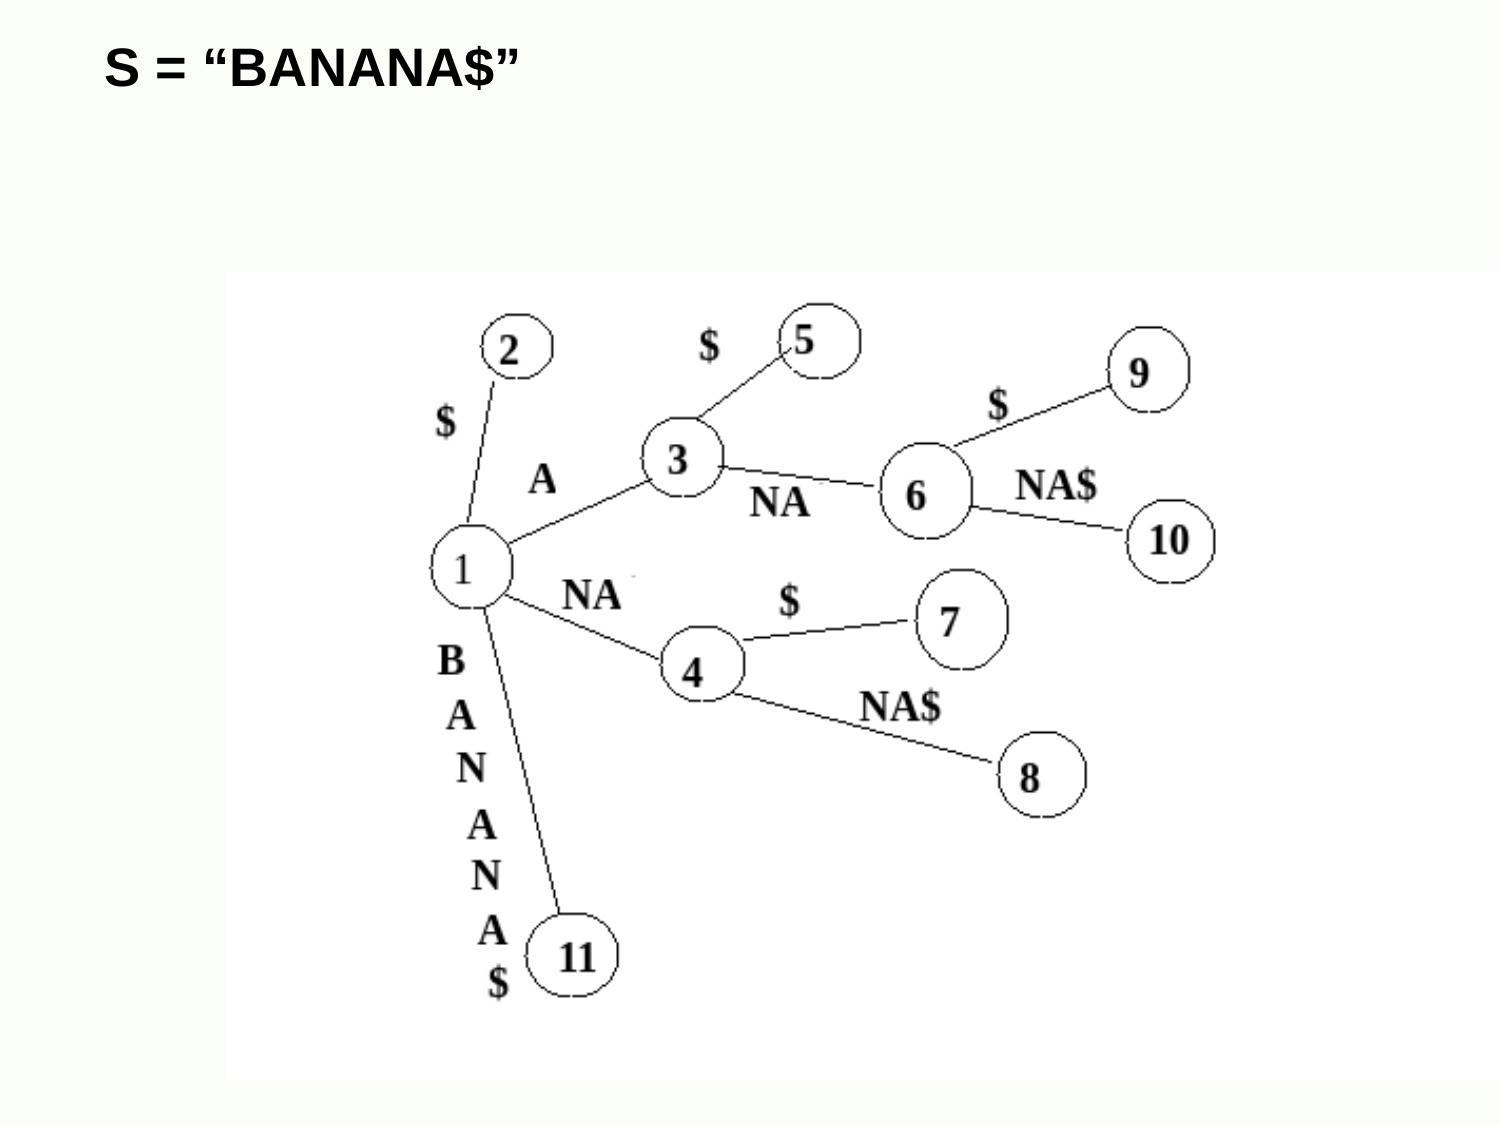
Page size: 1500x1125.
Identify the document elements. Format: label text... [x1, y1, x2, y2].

text_box S = “BANANA$” [90, 29, 856, 227]
picture [225, 270, 1500, 1081]
